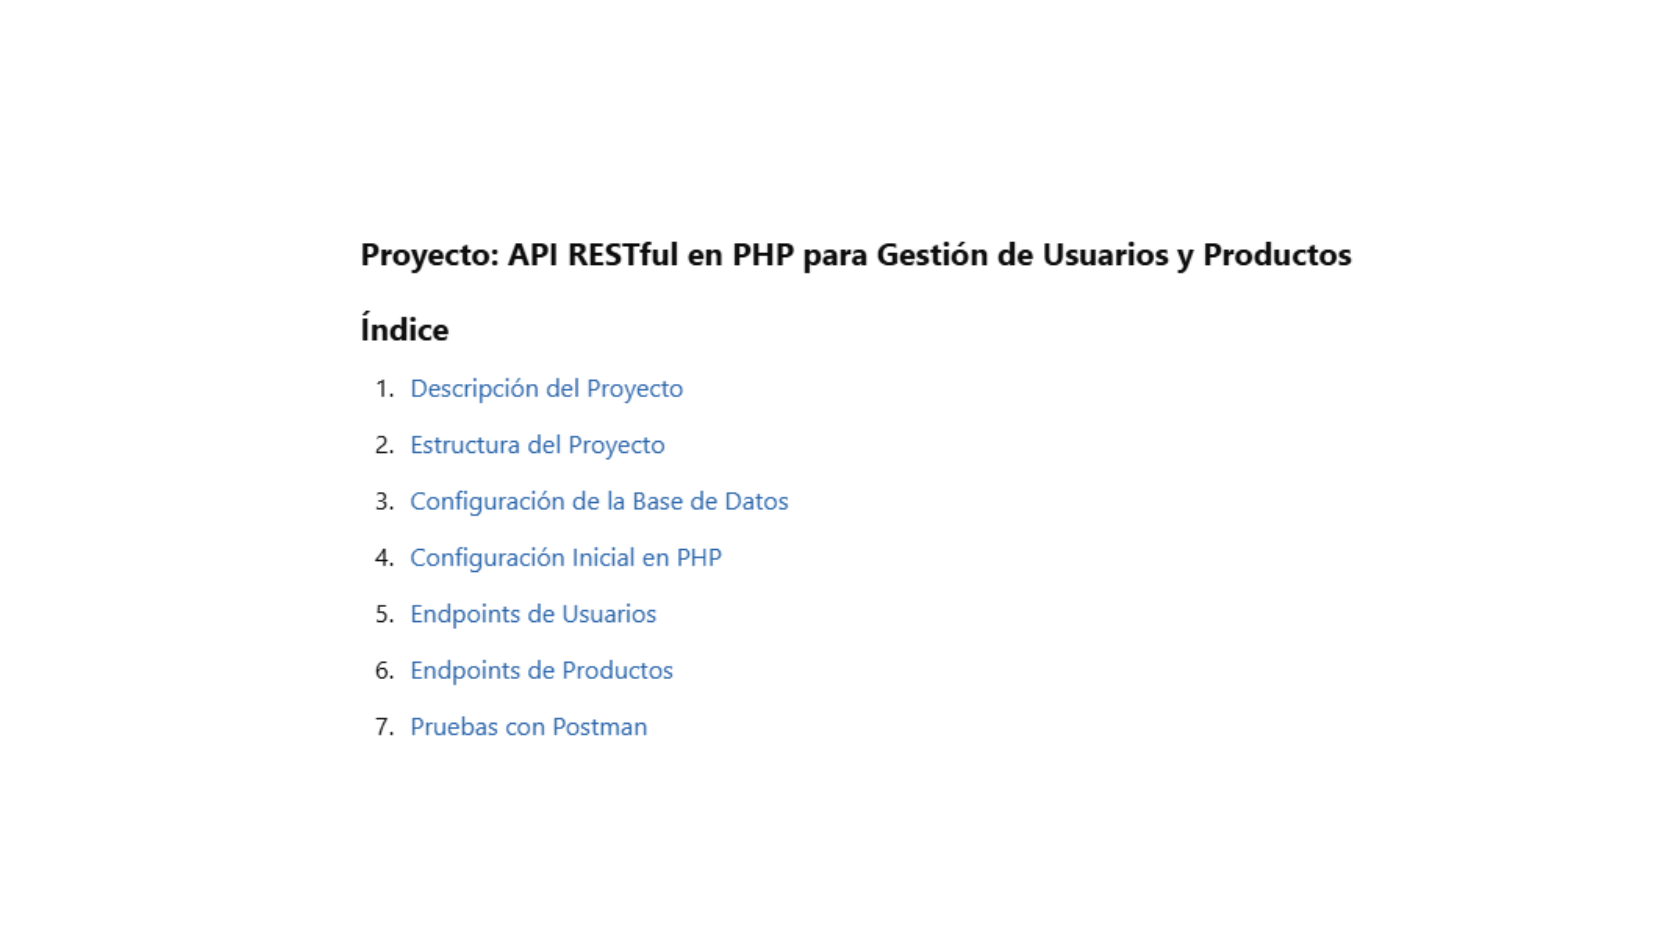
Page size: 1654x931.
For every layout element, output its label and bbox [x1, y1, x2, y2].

picture [294, 217, 1376, 762]
